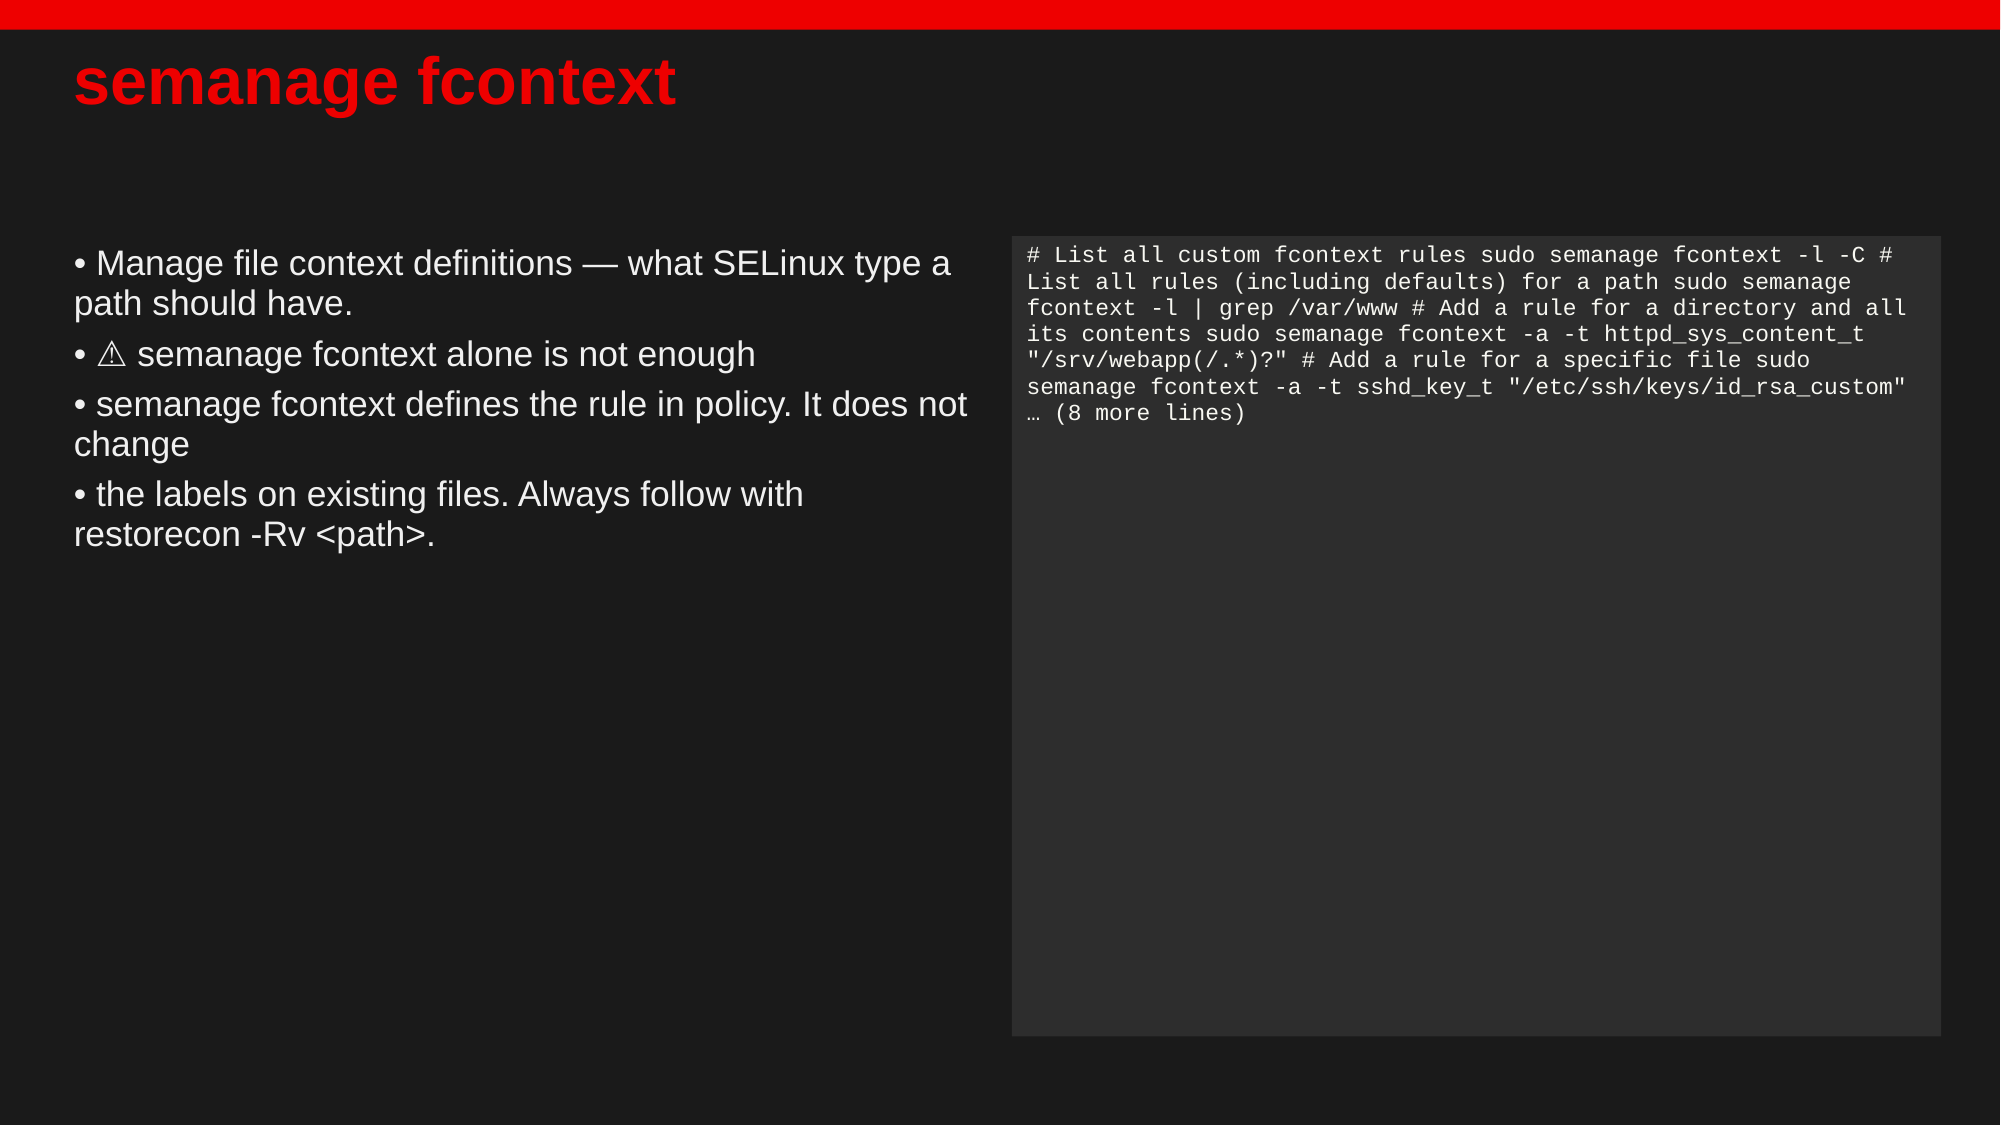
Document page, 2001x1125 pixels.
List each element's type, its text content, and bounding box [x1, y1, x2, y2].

text_box semanage fcontext [59, 36, 1942, 208]
text_box # List all custom fcontext rules sudo semanage fcontext -l -C # List all rules (including defaults) for a path sudo semanage fcontext -l | grep /var/www # Add a rule for a directory and all its contents sudo semanage fcontext -a -t httpd_sys_content_t "/srv/webapp(/.*)?" # Add a rule for a specific file sudo semanage fcontext -a -t sshd_key_t "/etc/ssh/keys/id_rsa_custom" … (8 more lines) [1011, 236, 1942, 1037]
text_box • Manage file context definitions — what SELinux type a path should have. • ⚠️ semanage fcontext alone is not enough • semanage fcontext defines the rule in policy. It does not change • the labels on existing files. Always follow with restorecon -Rv <path>. [59, 236, 989, 1037]
text_box [0, 0, 2001, 30]
